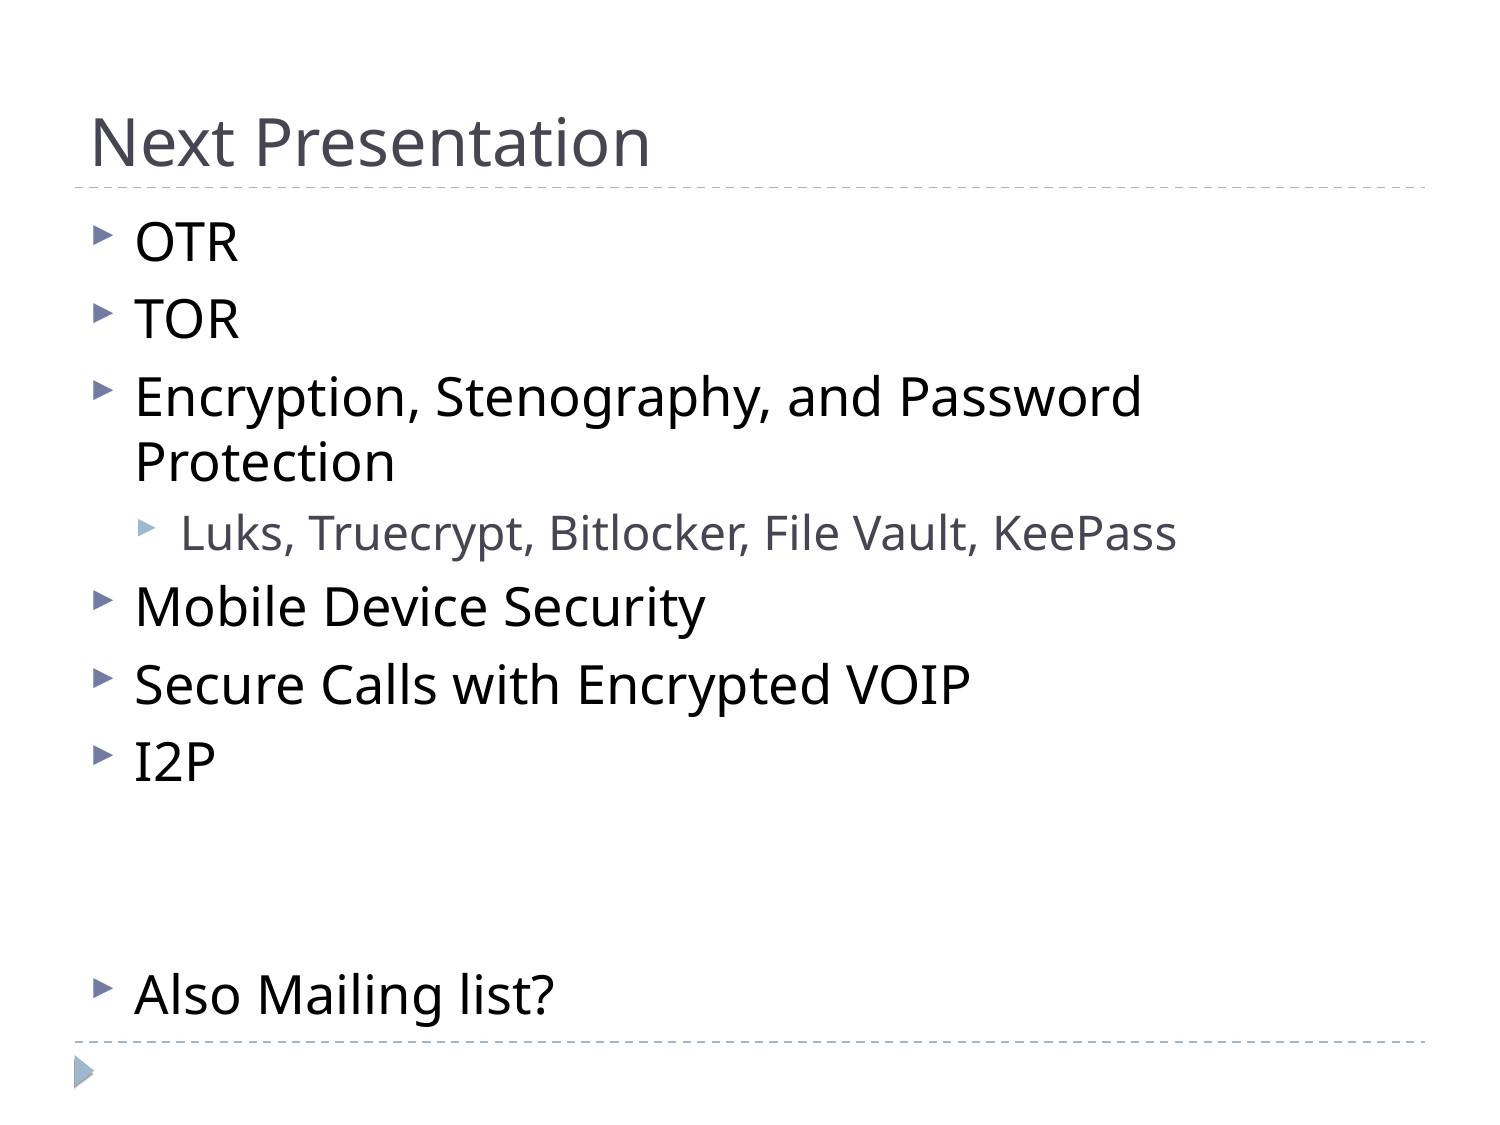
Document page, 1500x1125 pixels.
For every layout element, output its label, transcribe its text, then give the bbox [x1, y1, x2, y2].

title Next Presentation [75, 24, 1425, 188]
list OTR TOR Encryption, Stenography, and Password Protection Luks, Truecrypt, Bitlocker, File Vault, KeePass Mobile Device Security Secure Calls with Encrypted VOIP I2P Also Mailing list? [75, 200, 1425, 1010]
